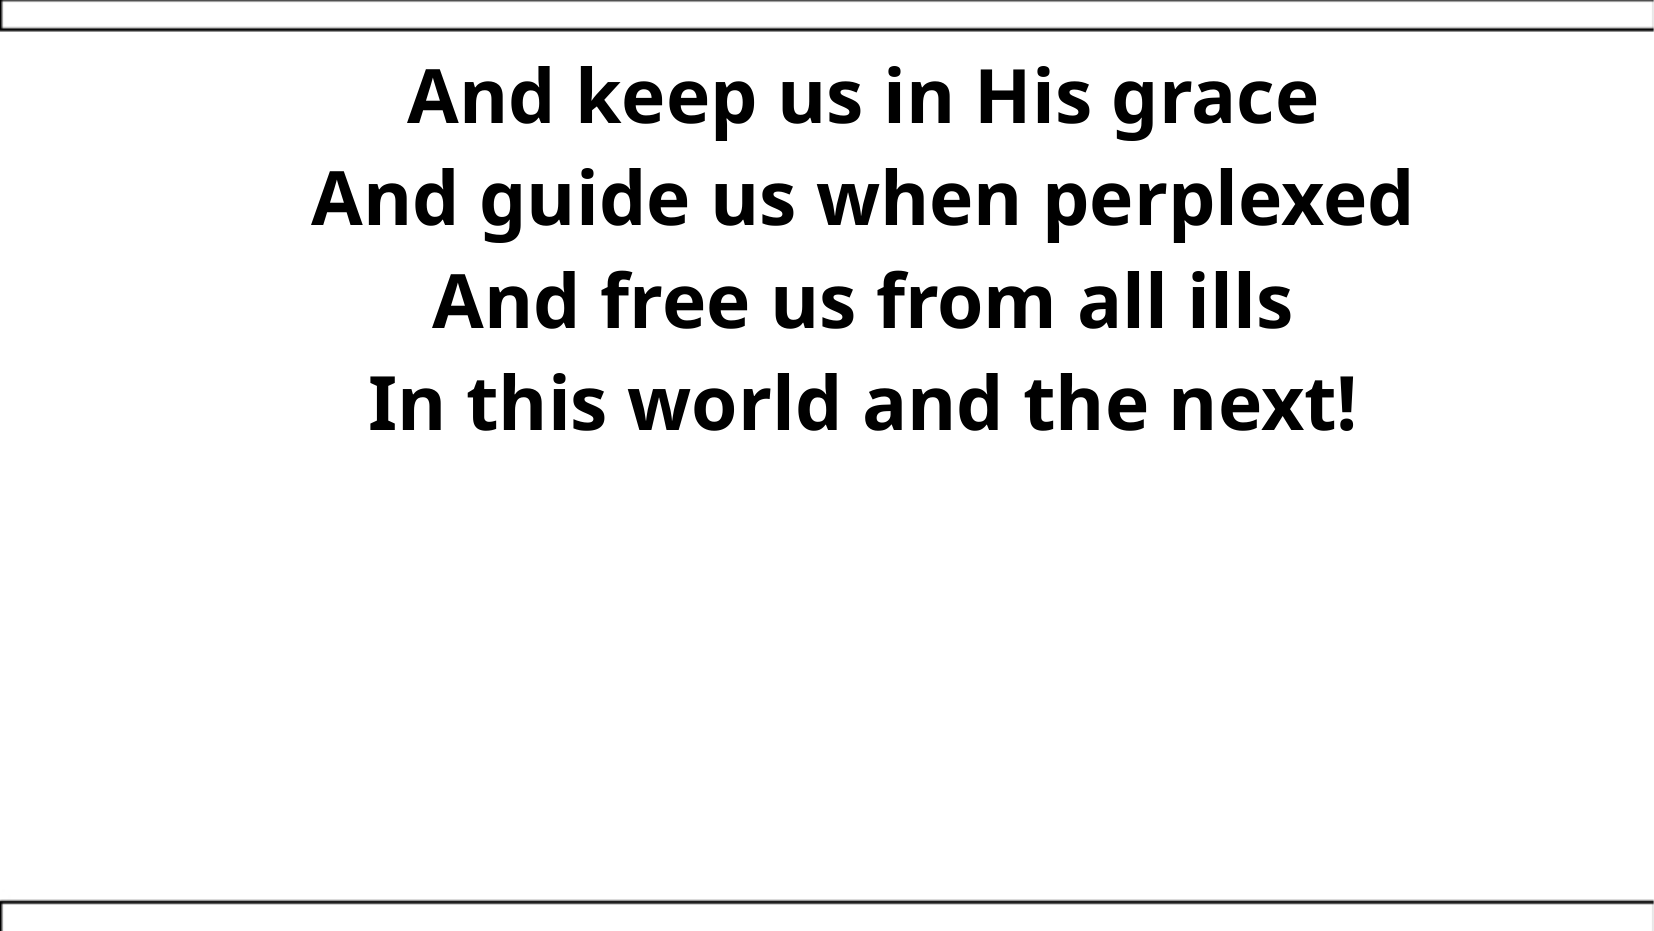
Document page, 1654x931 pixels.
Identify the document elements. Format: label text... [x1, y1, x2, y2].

text_box And keep us in His grace And guide us when perplexed And free us from all ills In this world and the next! [60, 35, 1591, 451]
picture [0, 0, 1654, 931]
